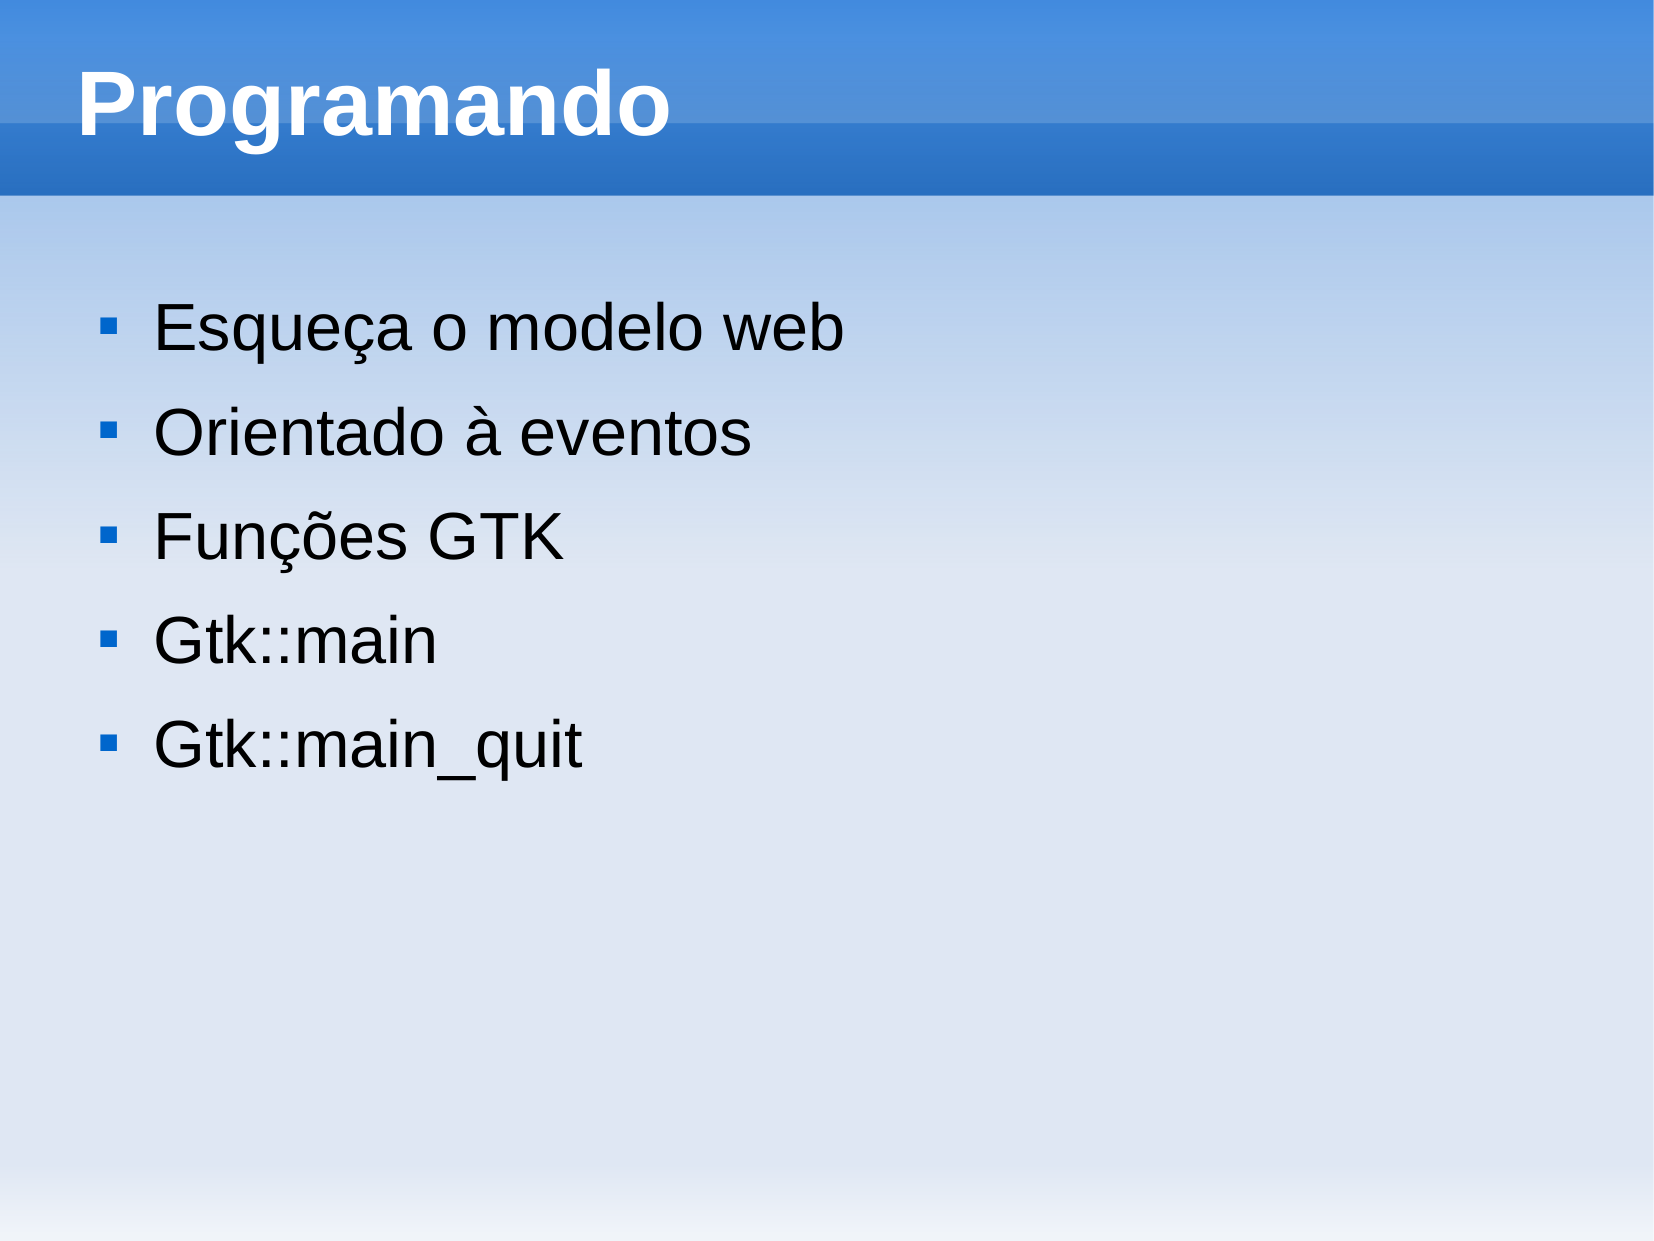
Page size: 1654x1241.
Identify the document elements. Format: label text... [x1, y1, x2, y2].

picture [0, 0, 1654, 1241]
list Esqueça o modelo web Orientado à eventos Funções GTK Gtk::main Gtk::main_quit [82, 290, 1571, 1094]
title Programando [76, 0, 1565, 208]
